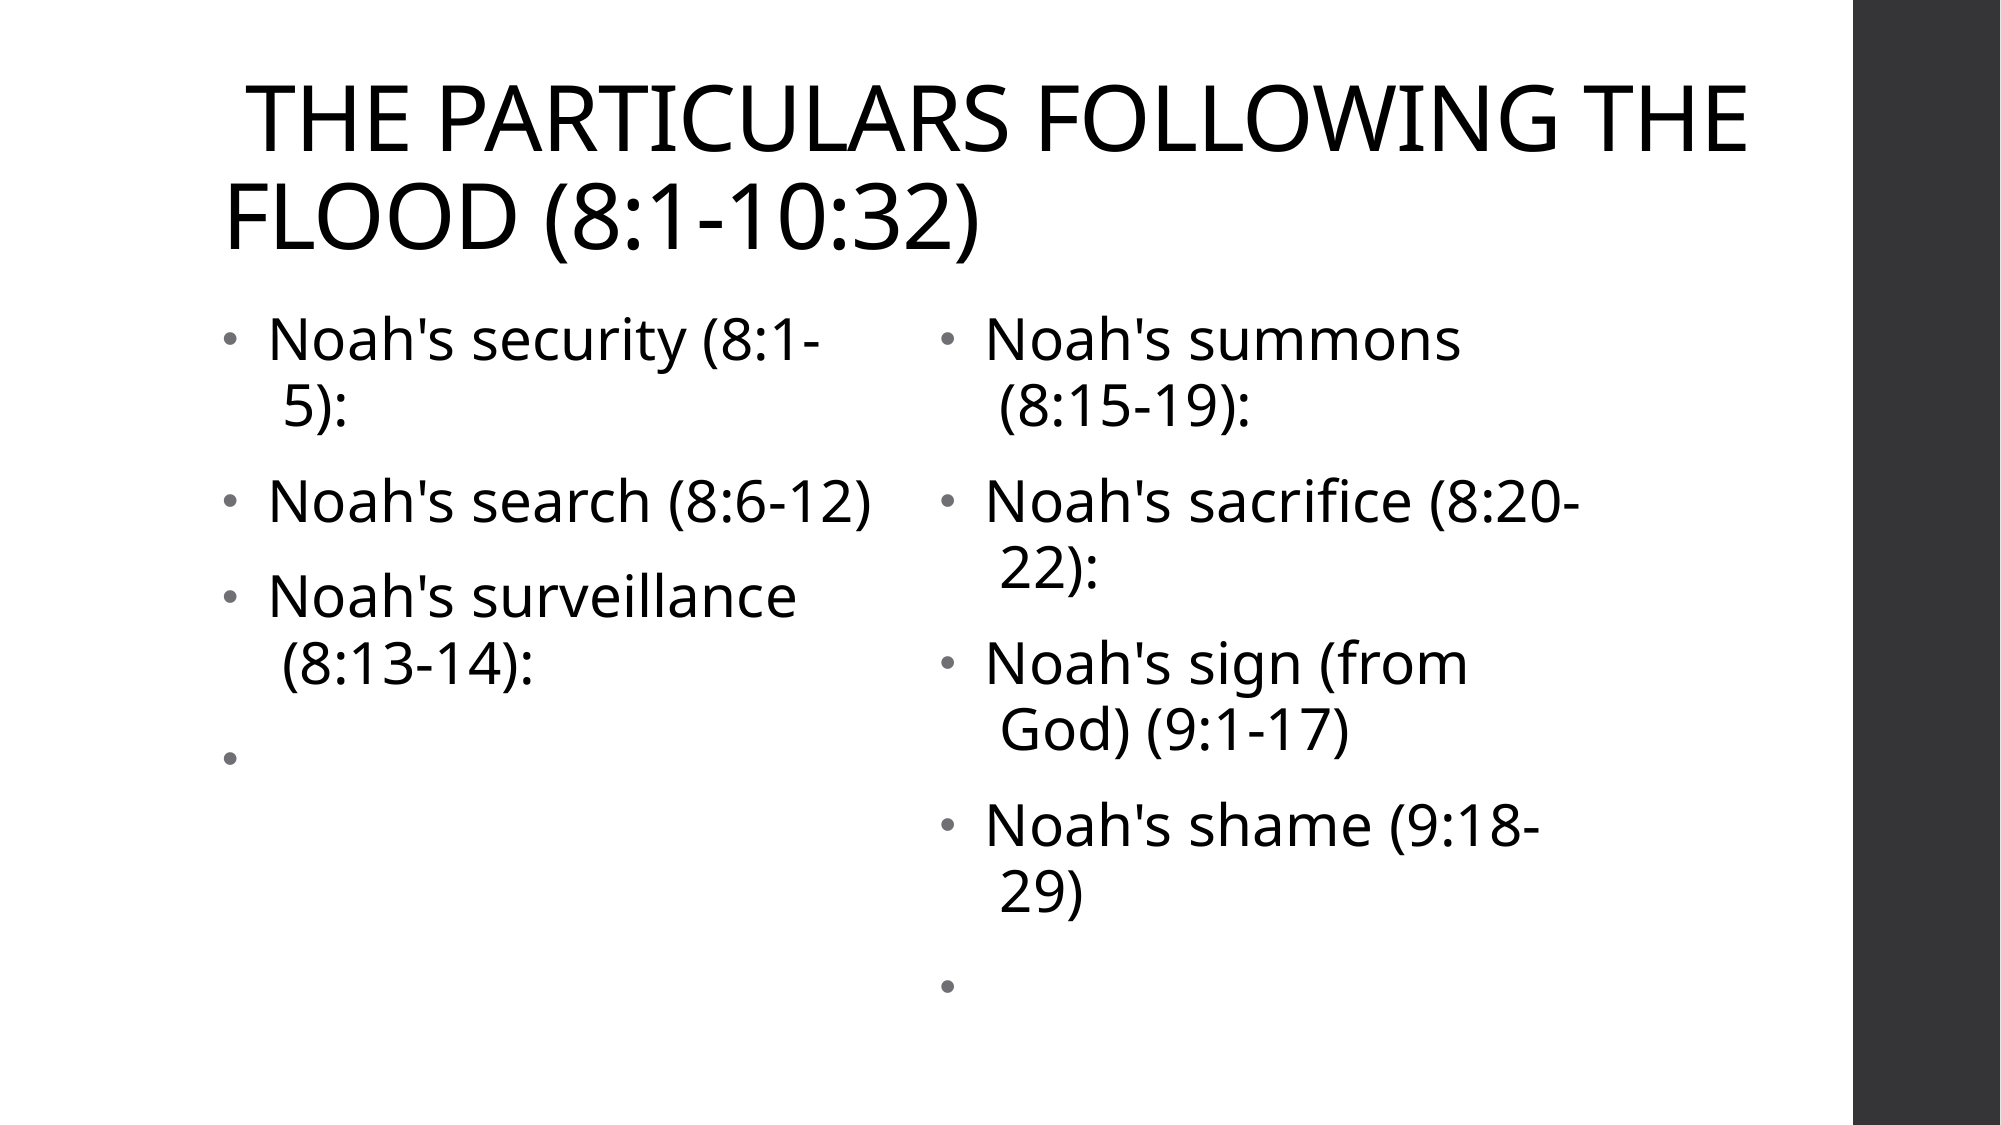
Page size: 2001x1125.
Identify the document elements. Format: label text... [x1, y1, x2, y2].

title THE PARTICULARS FOLLOWING THE FLOOD (8:1-10:32) [206, 60, 1797, 278]
list Noah's summons (8:15-19): Noah's sacrifice (8:20-22): Noah's sign (from God) (9:1-17) Noah's shame (9:18-29) [924, 299, 1617, 1014]
list Noah's security (8:1-5): Noah's search (8:6-12) Noah's surveillance (8:13-14): [207, 299, 900, 1014]
